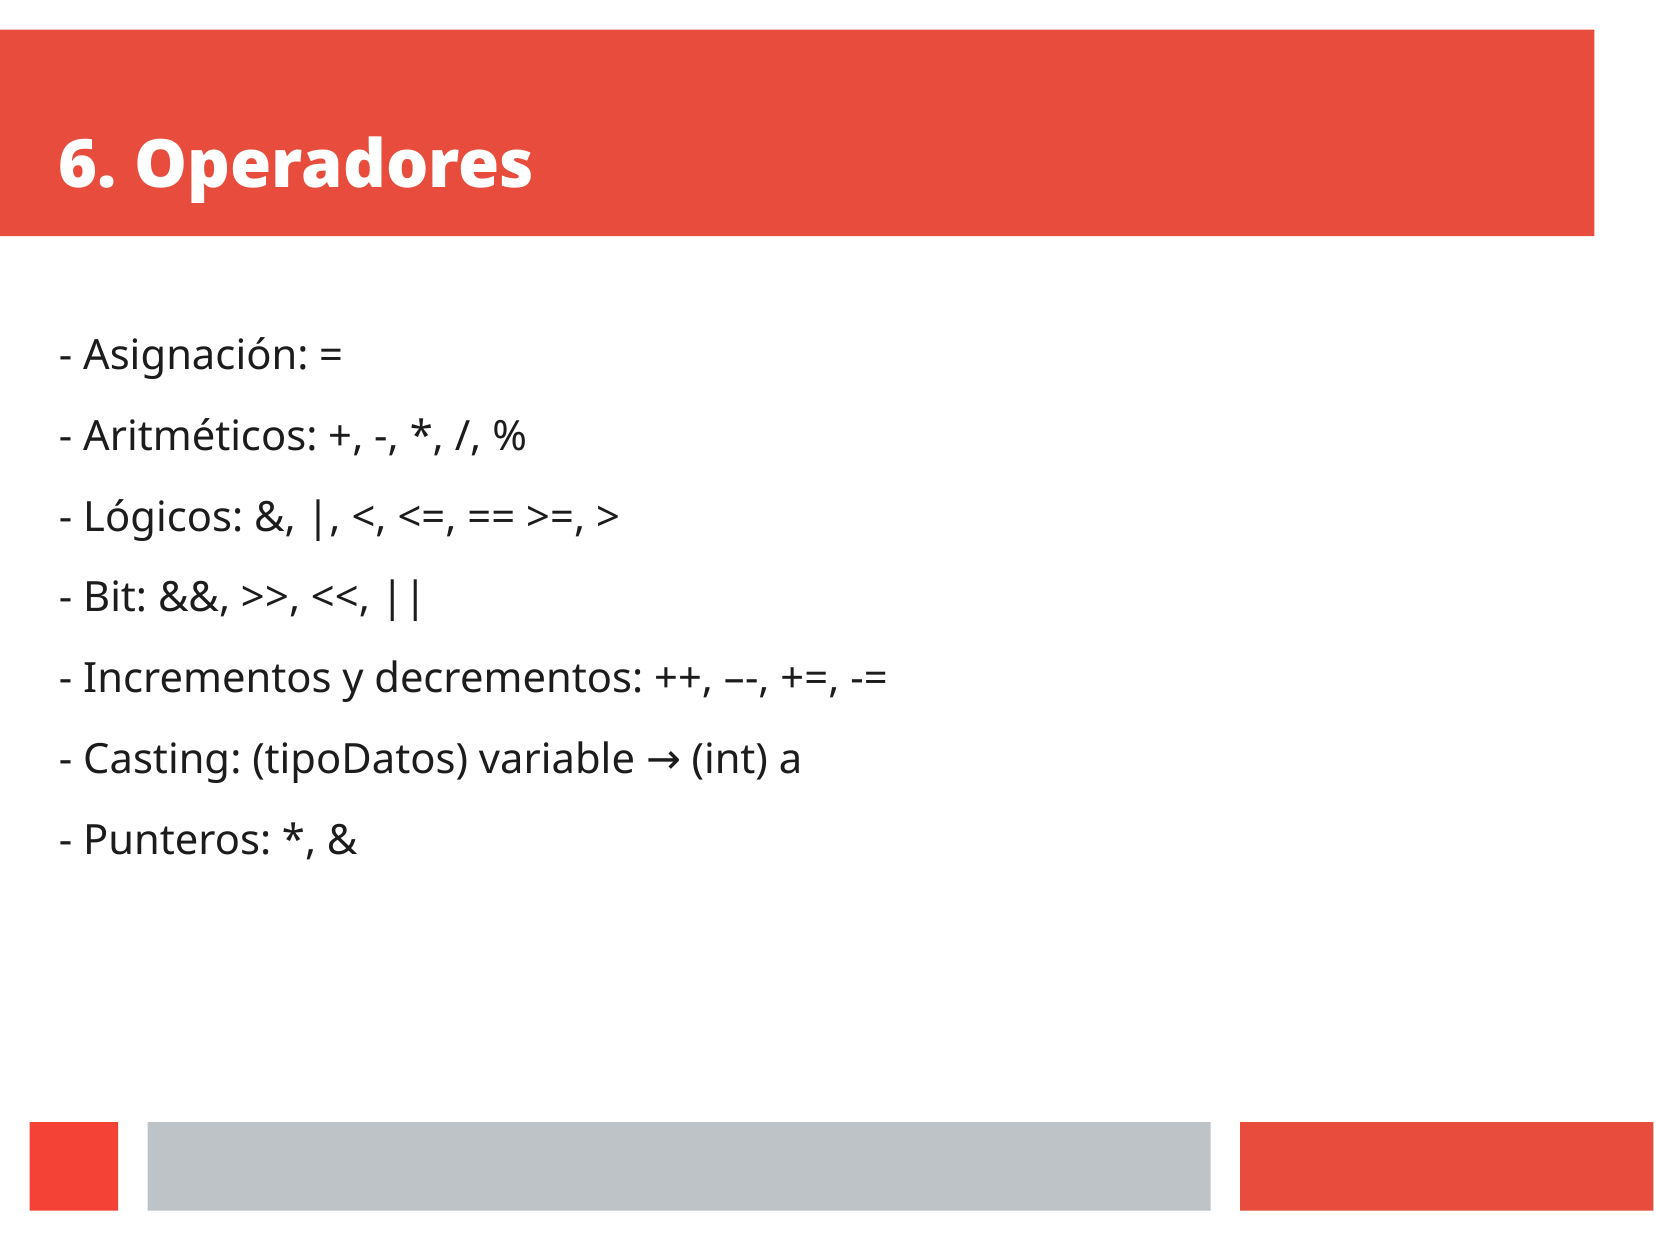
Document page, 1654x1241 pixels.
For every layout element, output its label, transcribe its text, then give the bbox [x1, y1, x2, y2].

title 6. Operadores [59, 59, 1595, 207]
list - Asignación: = - Aritméticos: +, -, *, /, % - Lógicos: &, |, <, <=, == >=, > - Bit: &&, >>, <<, || - Incrementos y decrementos: ++, –-, +=, -= - Casting: (tipoDatos) variable → (int) a - Punteros: *, & [59, 324, 1565, 1093]
